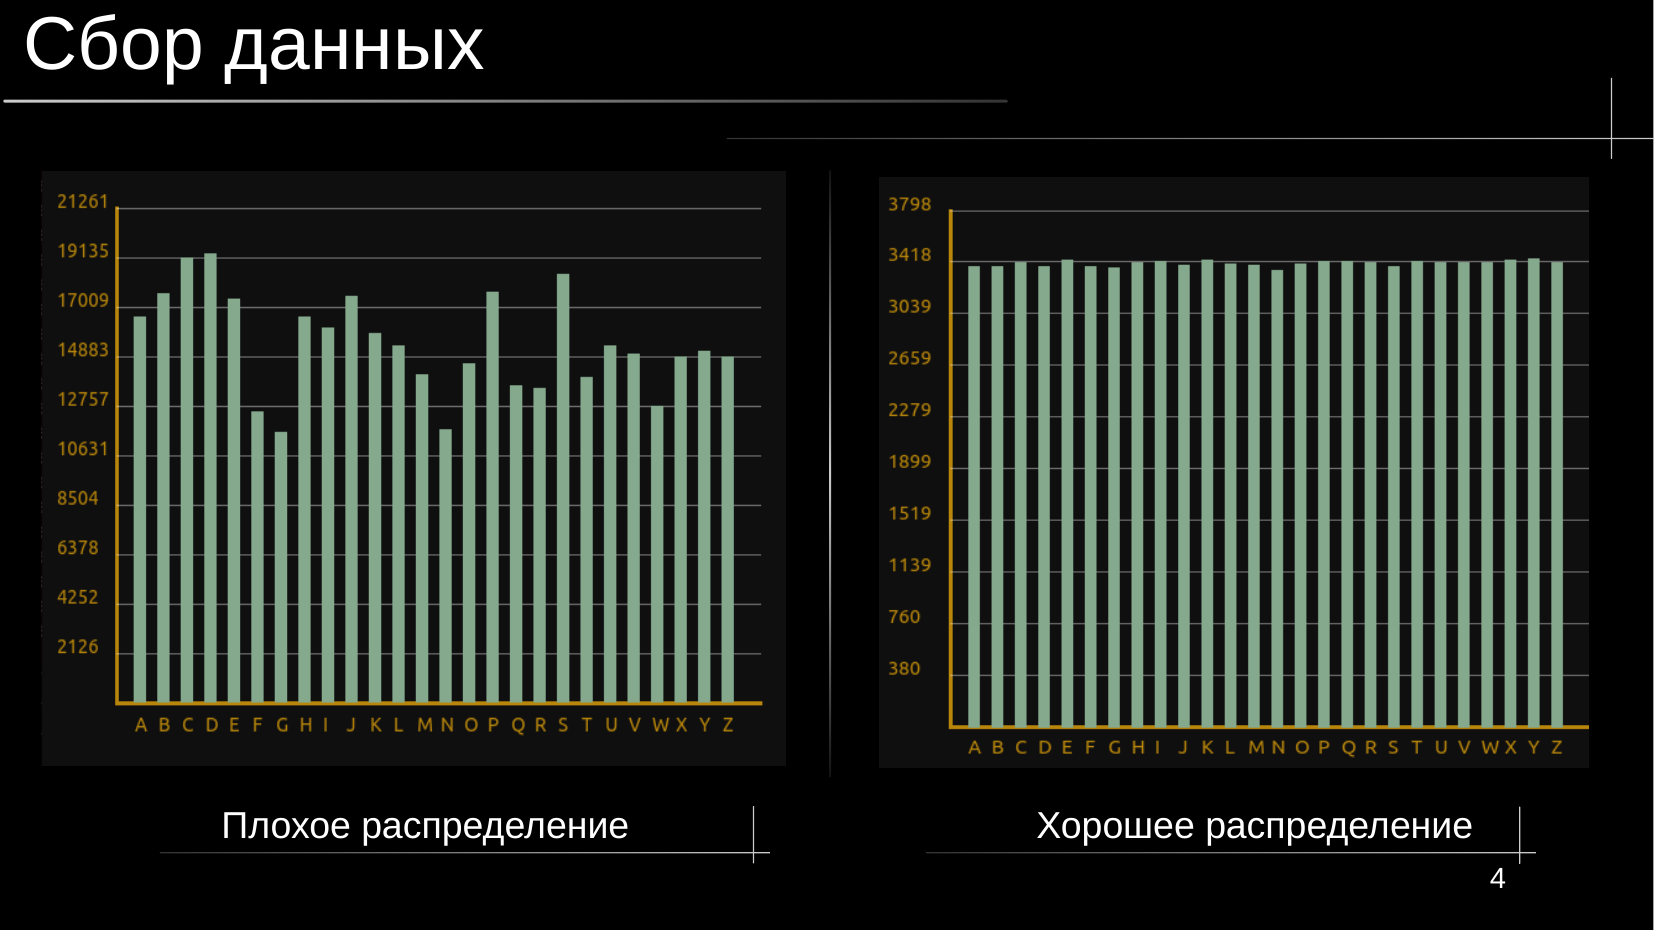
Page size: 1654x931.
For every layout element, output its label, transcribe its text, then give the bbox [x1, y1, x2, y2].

title Сбор данных [23, 0, 1477, 96]
text_box Плохое распределение [206, 797, 645, 855]
picture [41, 171, 786, 766]
text_box Хорошее распределение [1021, 797, 1489, 855]
picture [879, 177, 1589, 768]
